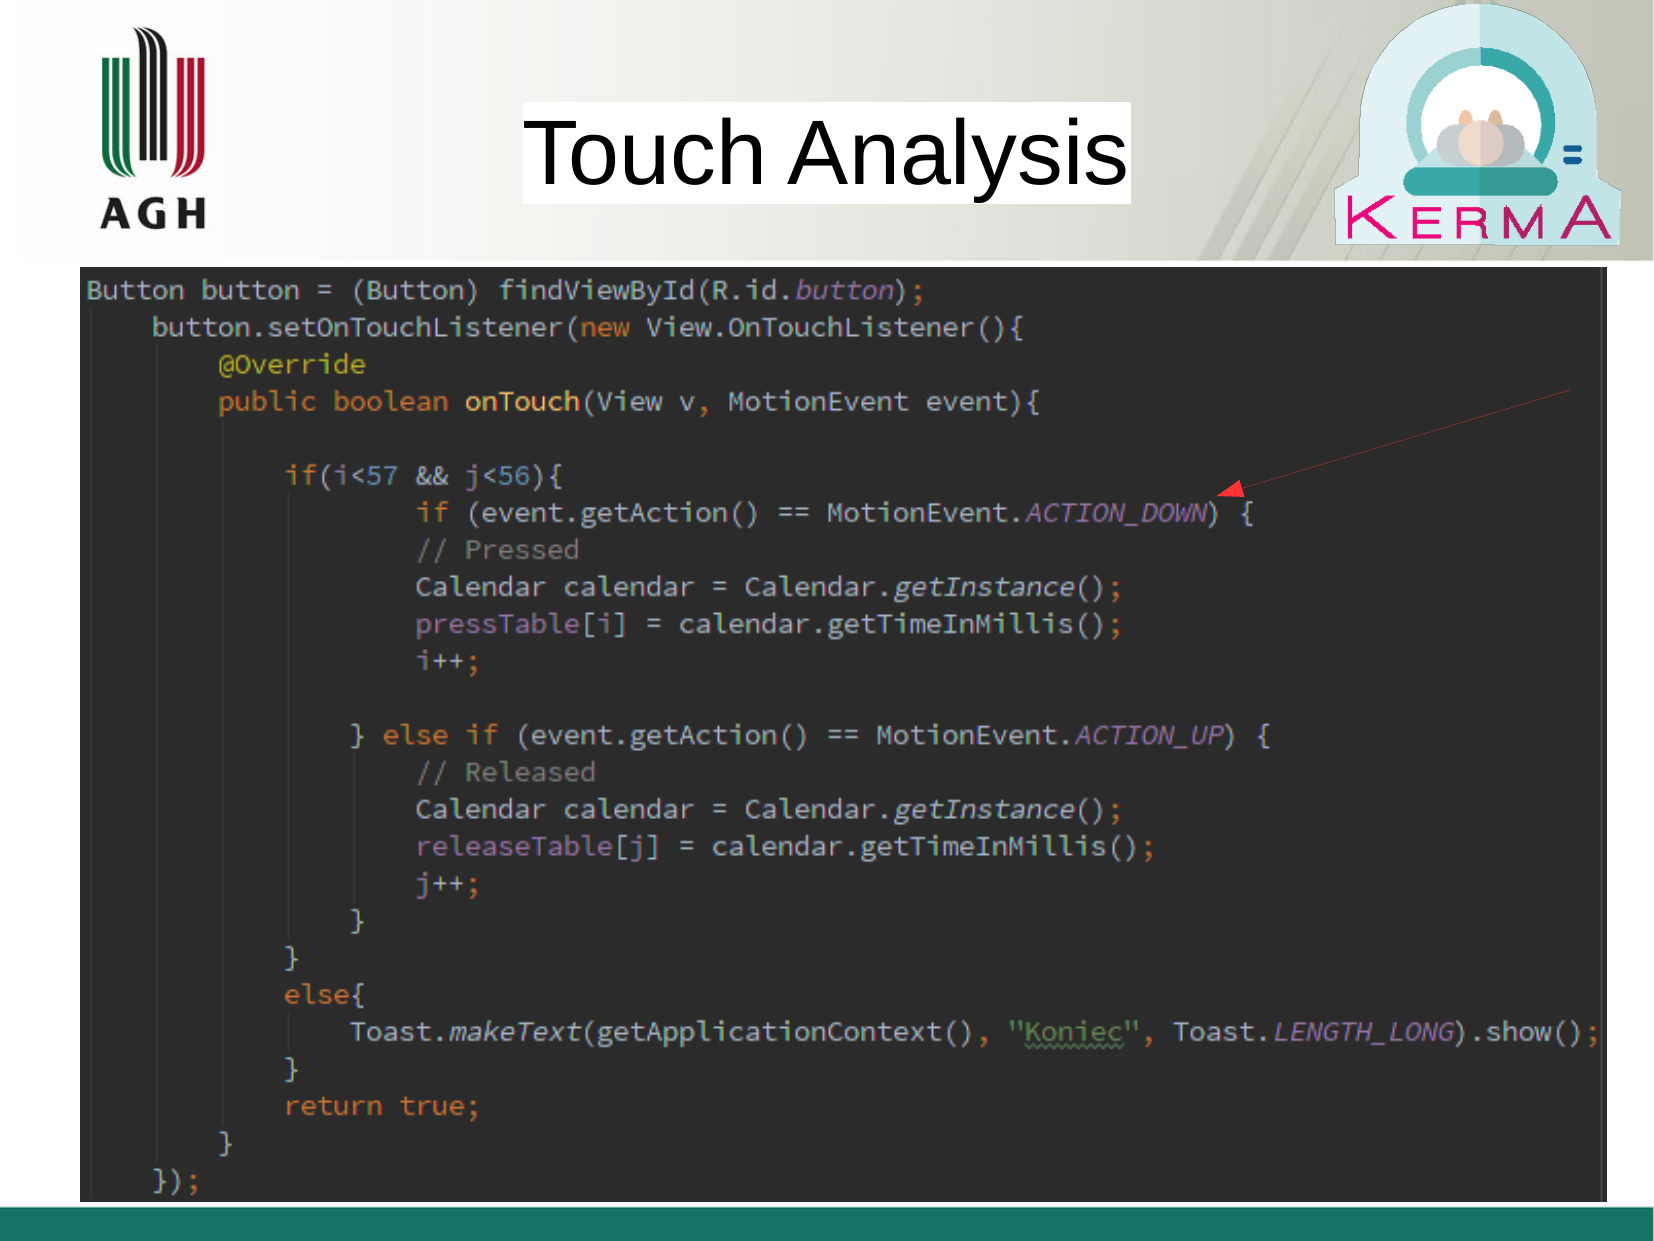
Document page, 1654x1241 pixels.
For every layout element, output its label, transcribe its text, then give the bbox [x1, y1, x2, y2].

picture [0, 0, 1654, 1241]
title Touch Analysis [82, 49, 1305, 257]
